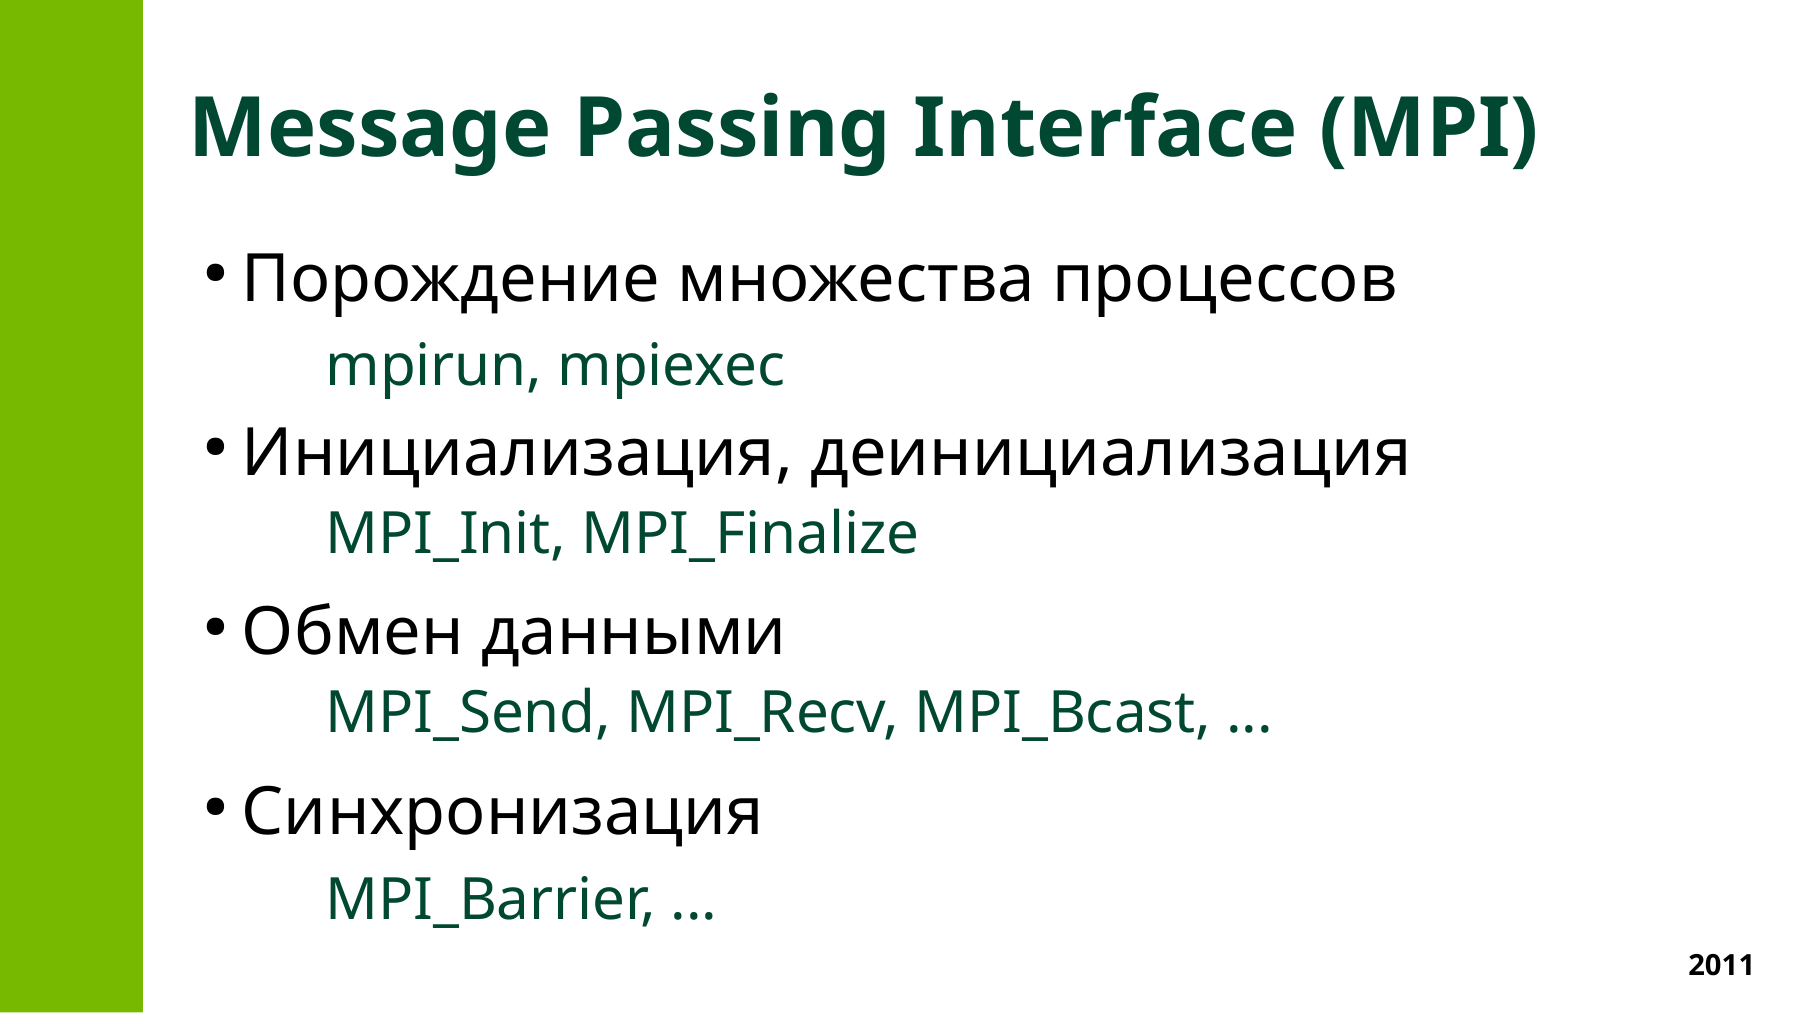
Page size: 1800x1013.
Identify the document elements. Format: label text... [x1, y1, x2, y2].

list Порождение множества процессов mpirun, mpiexec Инициализация, деинициализация MPI_Init, MPI_Finalize Обмен данными MPI_Send, MPI_Recv, MPI_Bcast, ... Синхронизация MPI_Barrier, ... [188, 227, 1733, 976]
title Message Passing Interface (MPI) [188, 40, 1733, 211]
